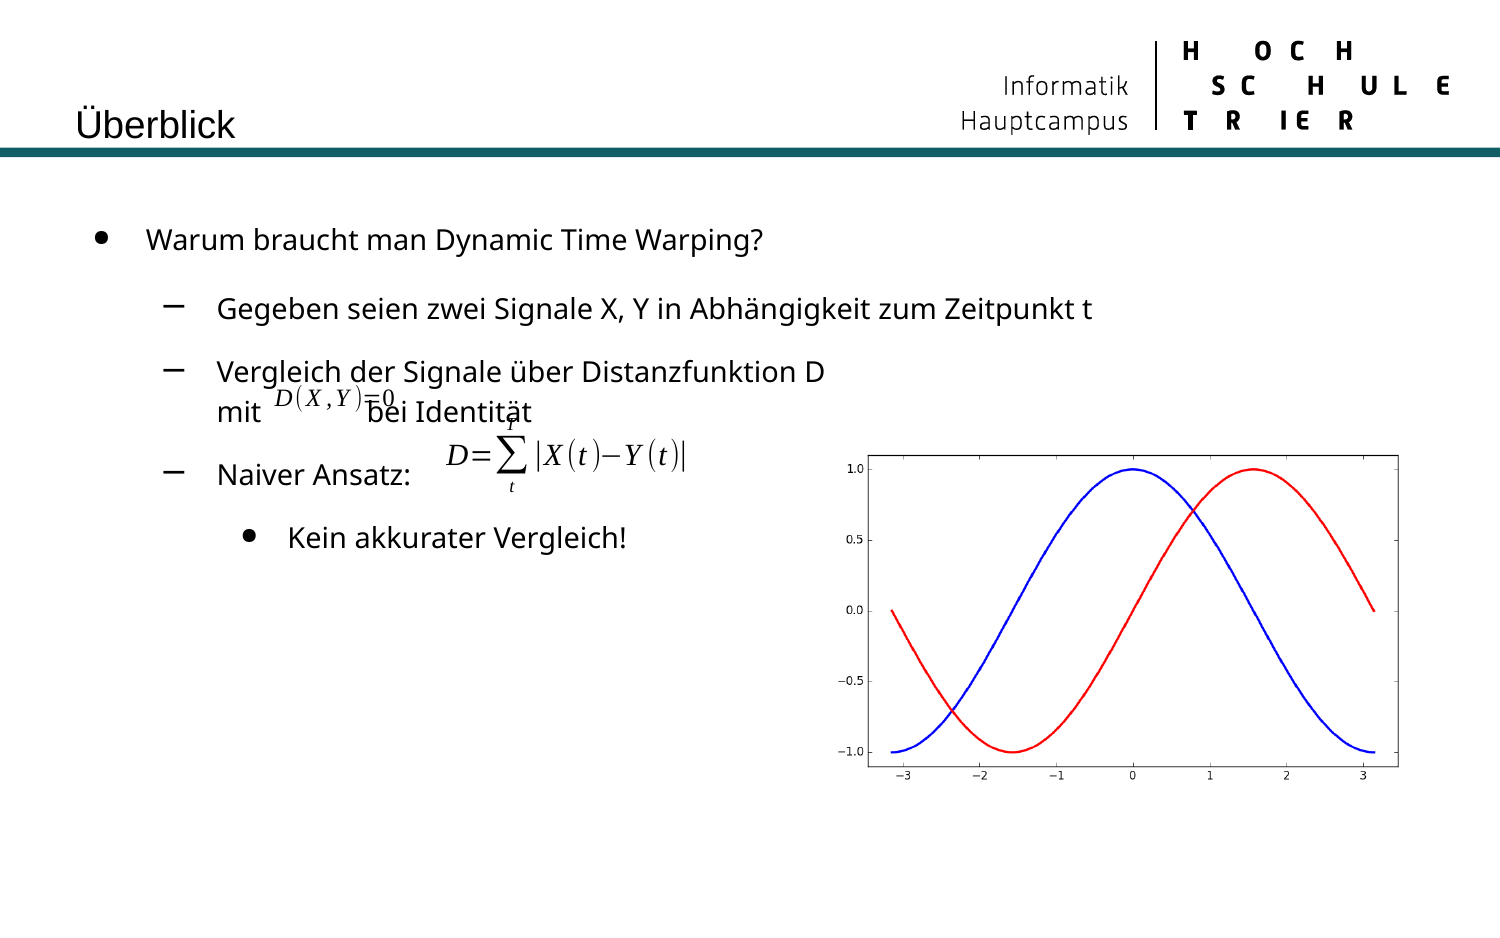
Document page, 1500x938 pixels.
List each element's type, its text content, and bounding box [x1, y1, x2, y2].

picture [782, 416, 1466, 805]
chart [437, 413, 697, 497]
list Warum braucht man Dynamic Time Warping? Gegeben seien zwei Signale X, Y in Abhängigkeit zum Zeitpunkt t Vergleich der Signale über Distanzfunktion D mit bei Identität Naiver Ansatz: Kein akkurater Vergleich! [75, 219, 1425, 863]
chart [266, 385, 402, 414]
title Überblick [75, 37, 1425, 194]
